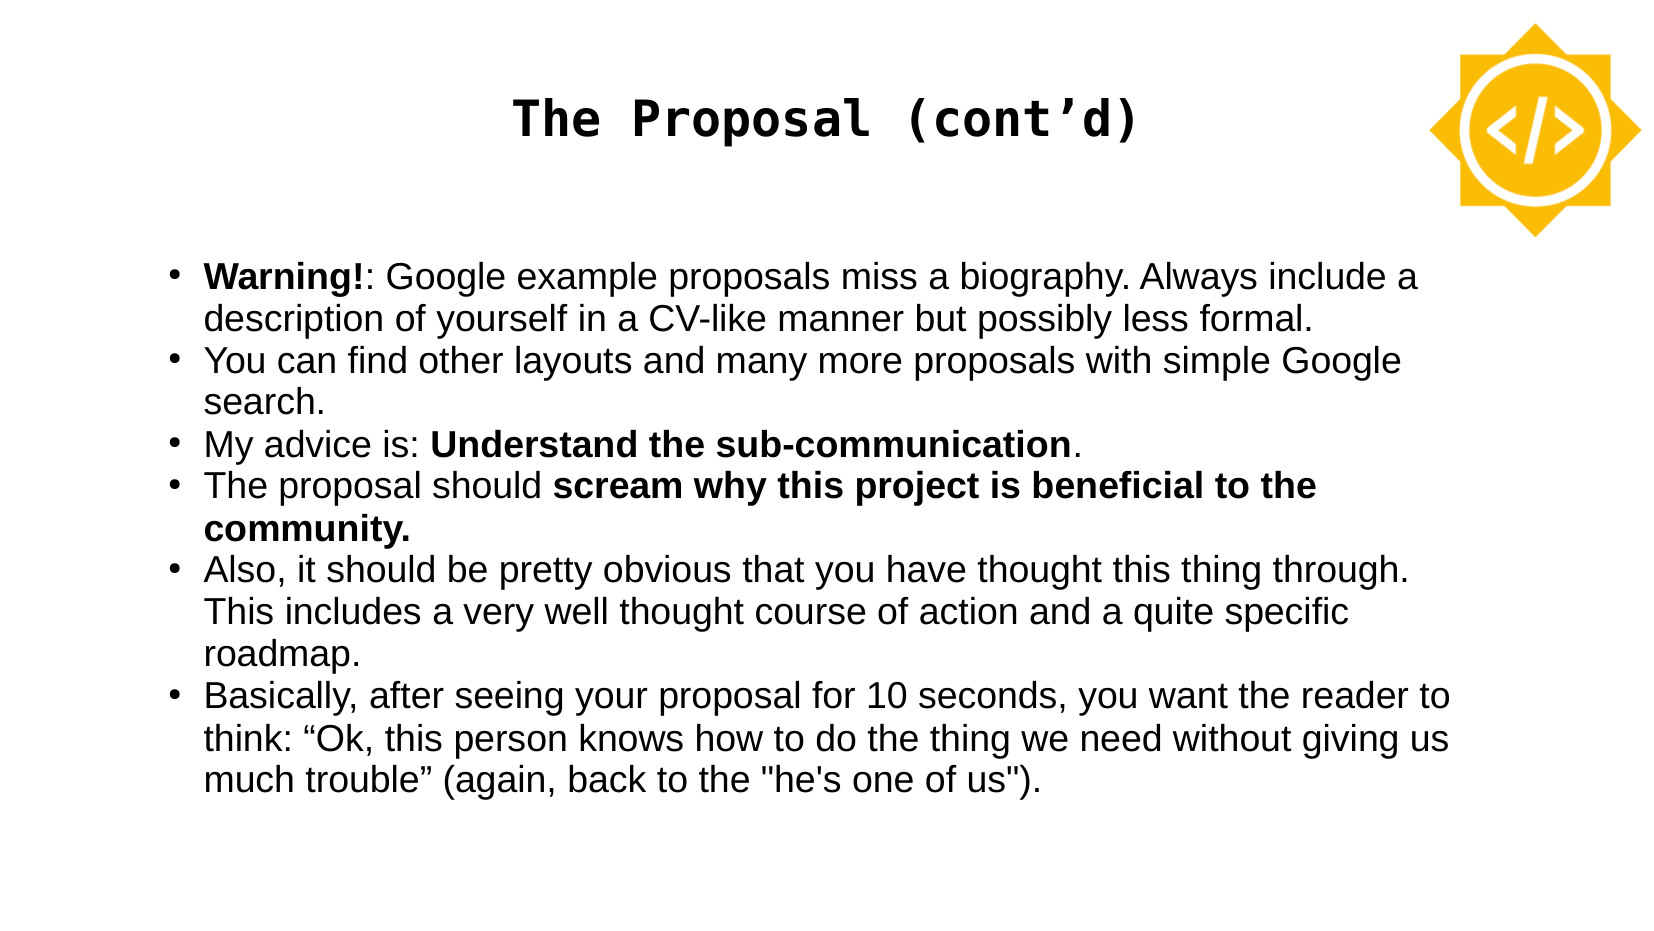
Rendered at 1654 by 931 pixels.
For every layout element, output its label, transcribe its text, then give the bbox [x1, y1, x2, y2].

text_box The Proposal (cont’d) [0, 82, 1654, 414]
picture [1429, 23, 1642, 82]
text_box Warning!: Google example proposals miss a biography. Always include a description of yourself in a CV-like manner but possibly less formal. You can find other layouts and many more proposals with simple Google search. My advice is: Understand the sub-communication. The proposal should scream why this project is beneficial to the community. Also, it should be pretty obvious that you have thought this thing through. This includes a very well thought course of action and a quite specific roadmap. Basically, after seeing your proposal for 10 seconds, you want the reader to think: “Ok, this person knows how to do the thing we need without giving us much trouble” (again, back to the "he's one of us"). [153, 414, 1501, 839]
